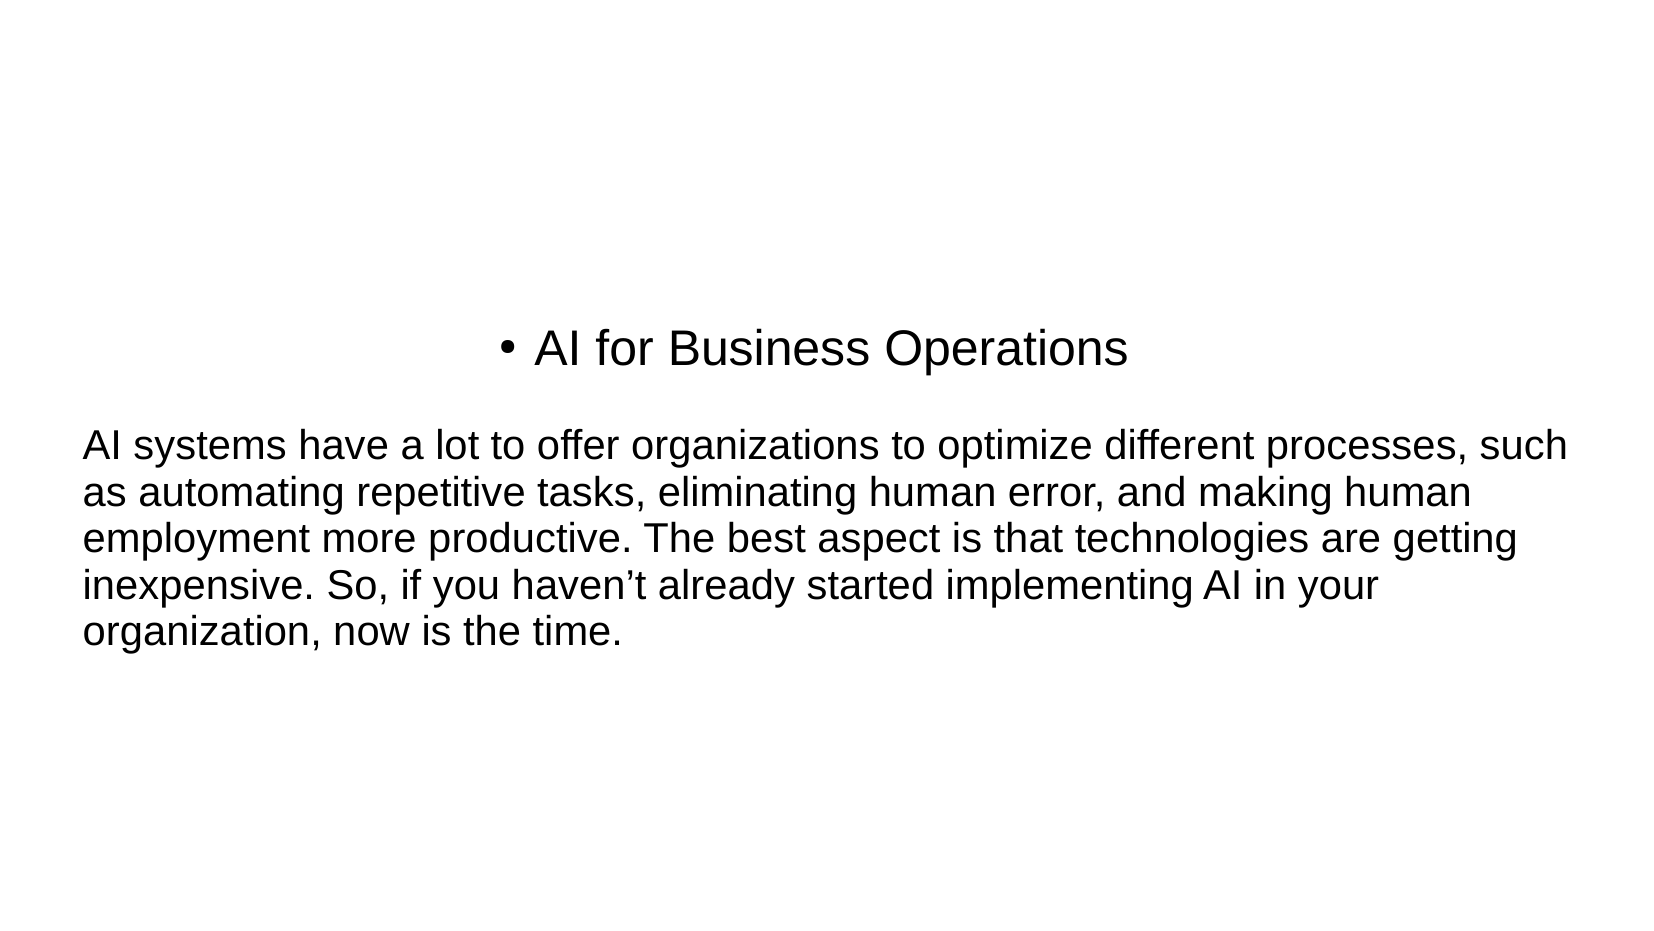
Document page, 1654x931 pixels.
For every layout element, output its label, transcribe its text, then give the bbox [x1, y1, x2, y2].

subtitle AI for Business Operations AI systems have a lot to offer organizations to optimize different processes, such as automating repetitive tasks, eliminating human error, and making human employment more productive. The best aspect is that technologies are getting inexpensive. So, if you haven’t already started implementing AI in your organization, now is the time. [82, 217, 1571, 758]
